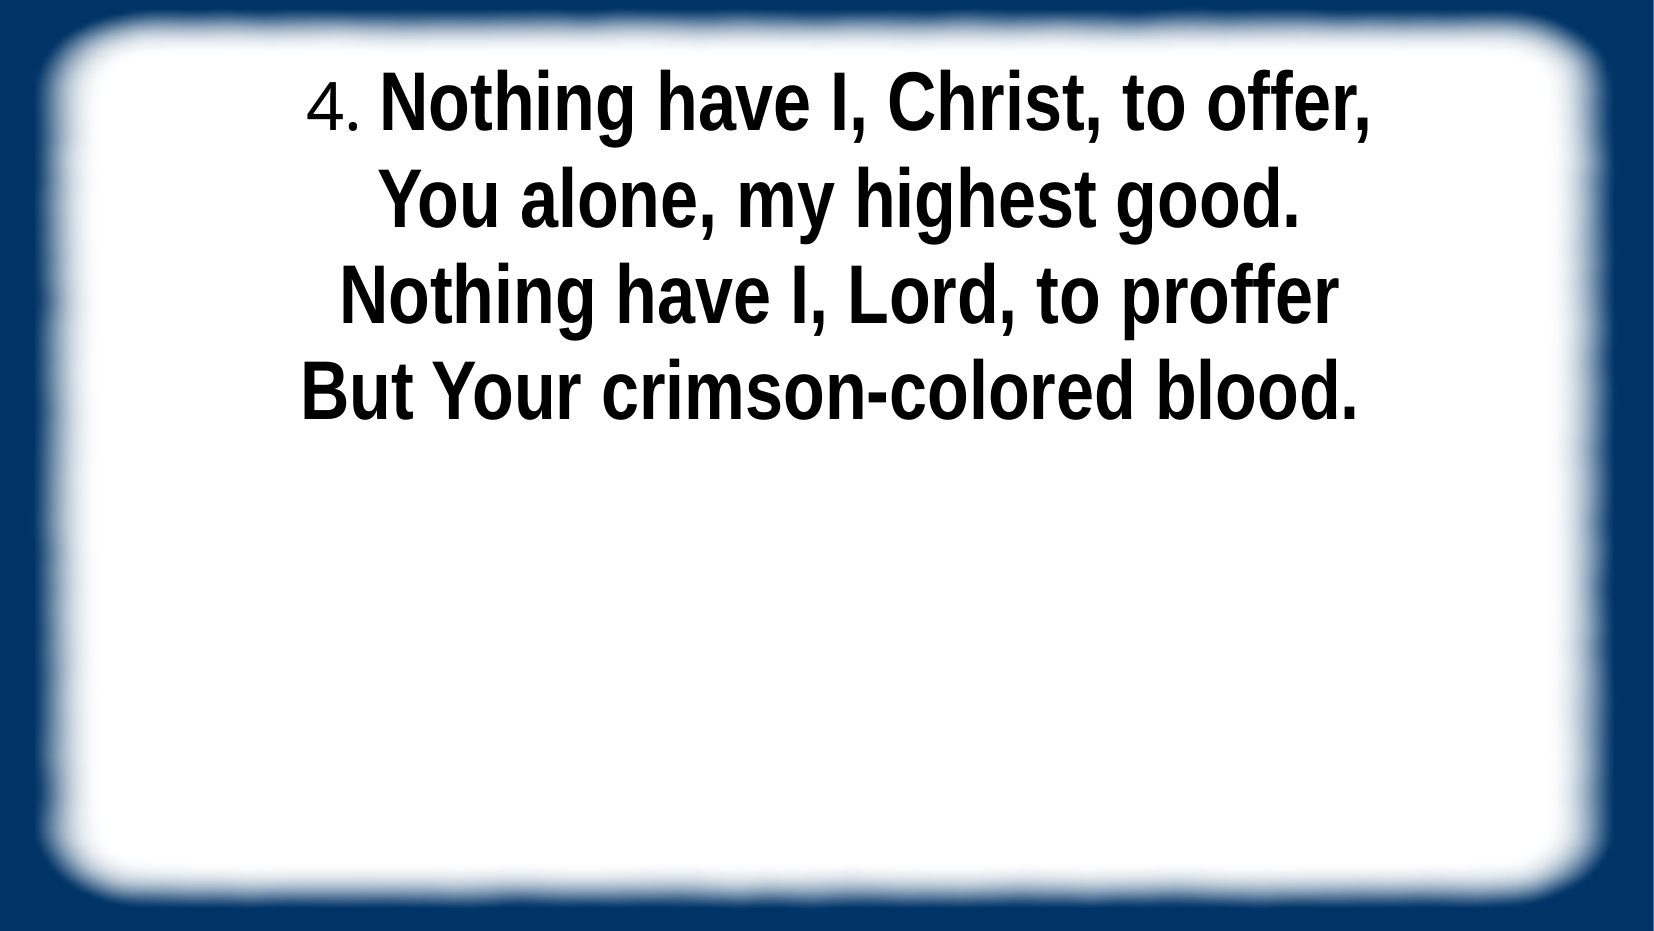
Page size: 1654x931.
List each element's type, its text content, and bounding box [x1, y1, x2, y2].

text_box 4. Nothing have I, Christ, to offer, You alone, my highest good. Nothing have I, Lord, to proffer But Your crimson-colored blood. [60, 45, 1621, 443]
picture [0, 0, 1654, 931]
